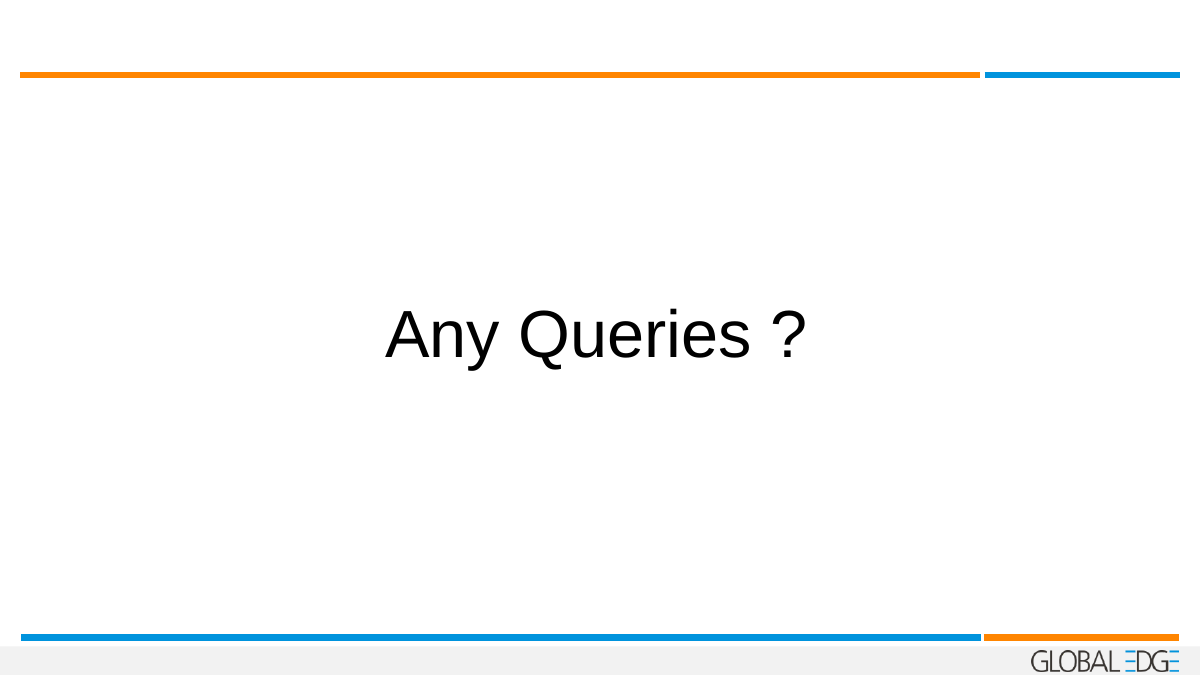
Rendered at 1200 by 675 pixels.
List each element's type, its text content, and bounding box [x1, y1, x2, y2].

subtitle Any Queries ? [59, 212, 1134, 456]
picture [1031, 650, 1179, 672]
